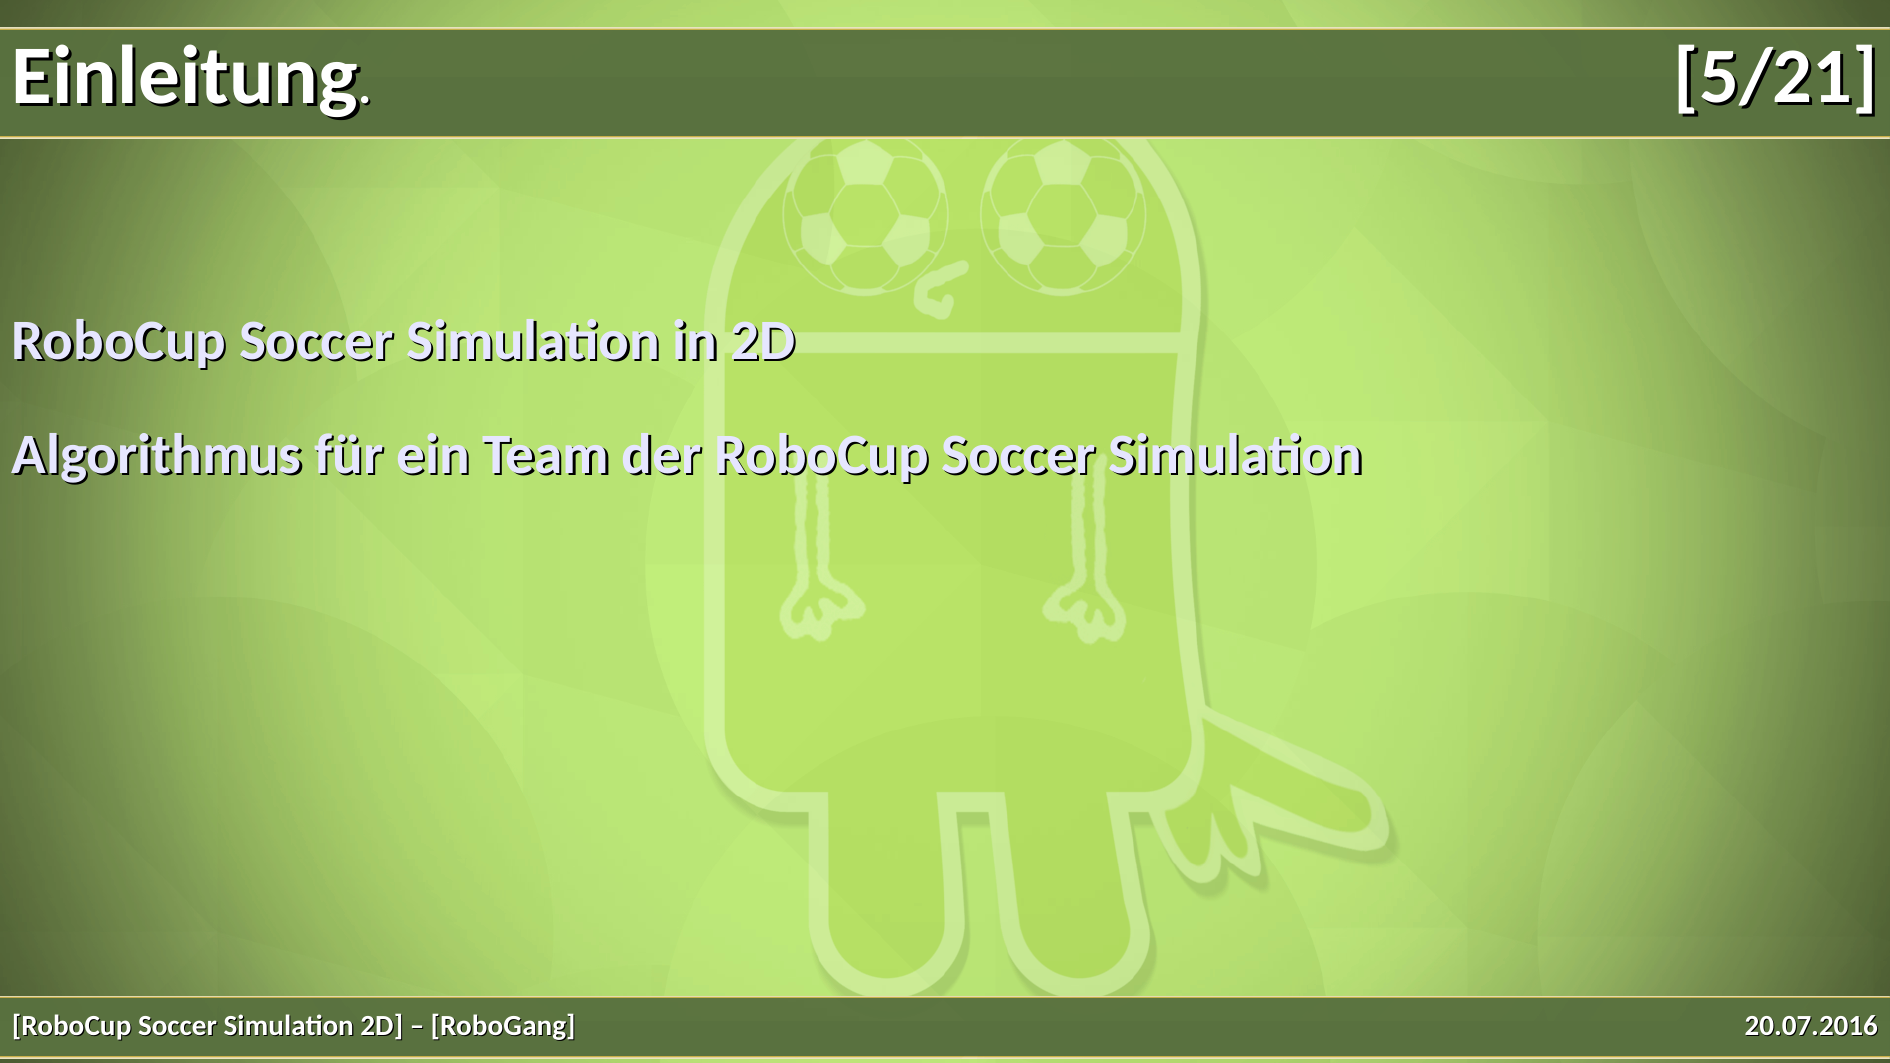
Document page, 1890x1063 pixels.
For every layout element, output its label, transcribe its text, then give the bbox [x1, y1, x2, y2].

title Einleitung. [11, 32, 1430, 134]
title [5/21] [1535, 34, 1878, 131]
subtitle RoboCup Soccer Simulation in 2D Algorithmus für ein Team der RoboCup Soccer Simulation [11, 259, 1878, 1025]
picture [0, 0, 1890, 1063]
title [RoboCup Soccer Simulation 2D] – [RoboGang] [11, 1003, 1063, 1052]
title 20.07.2016 [1629, 1003, 1878, 1052]
